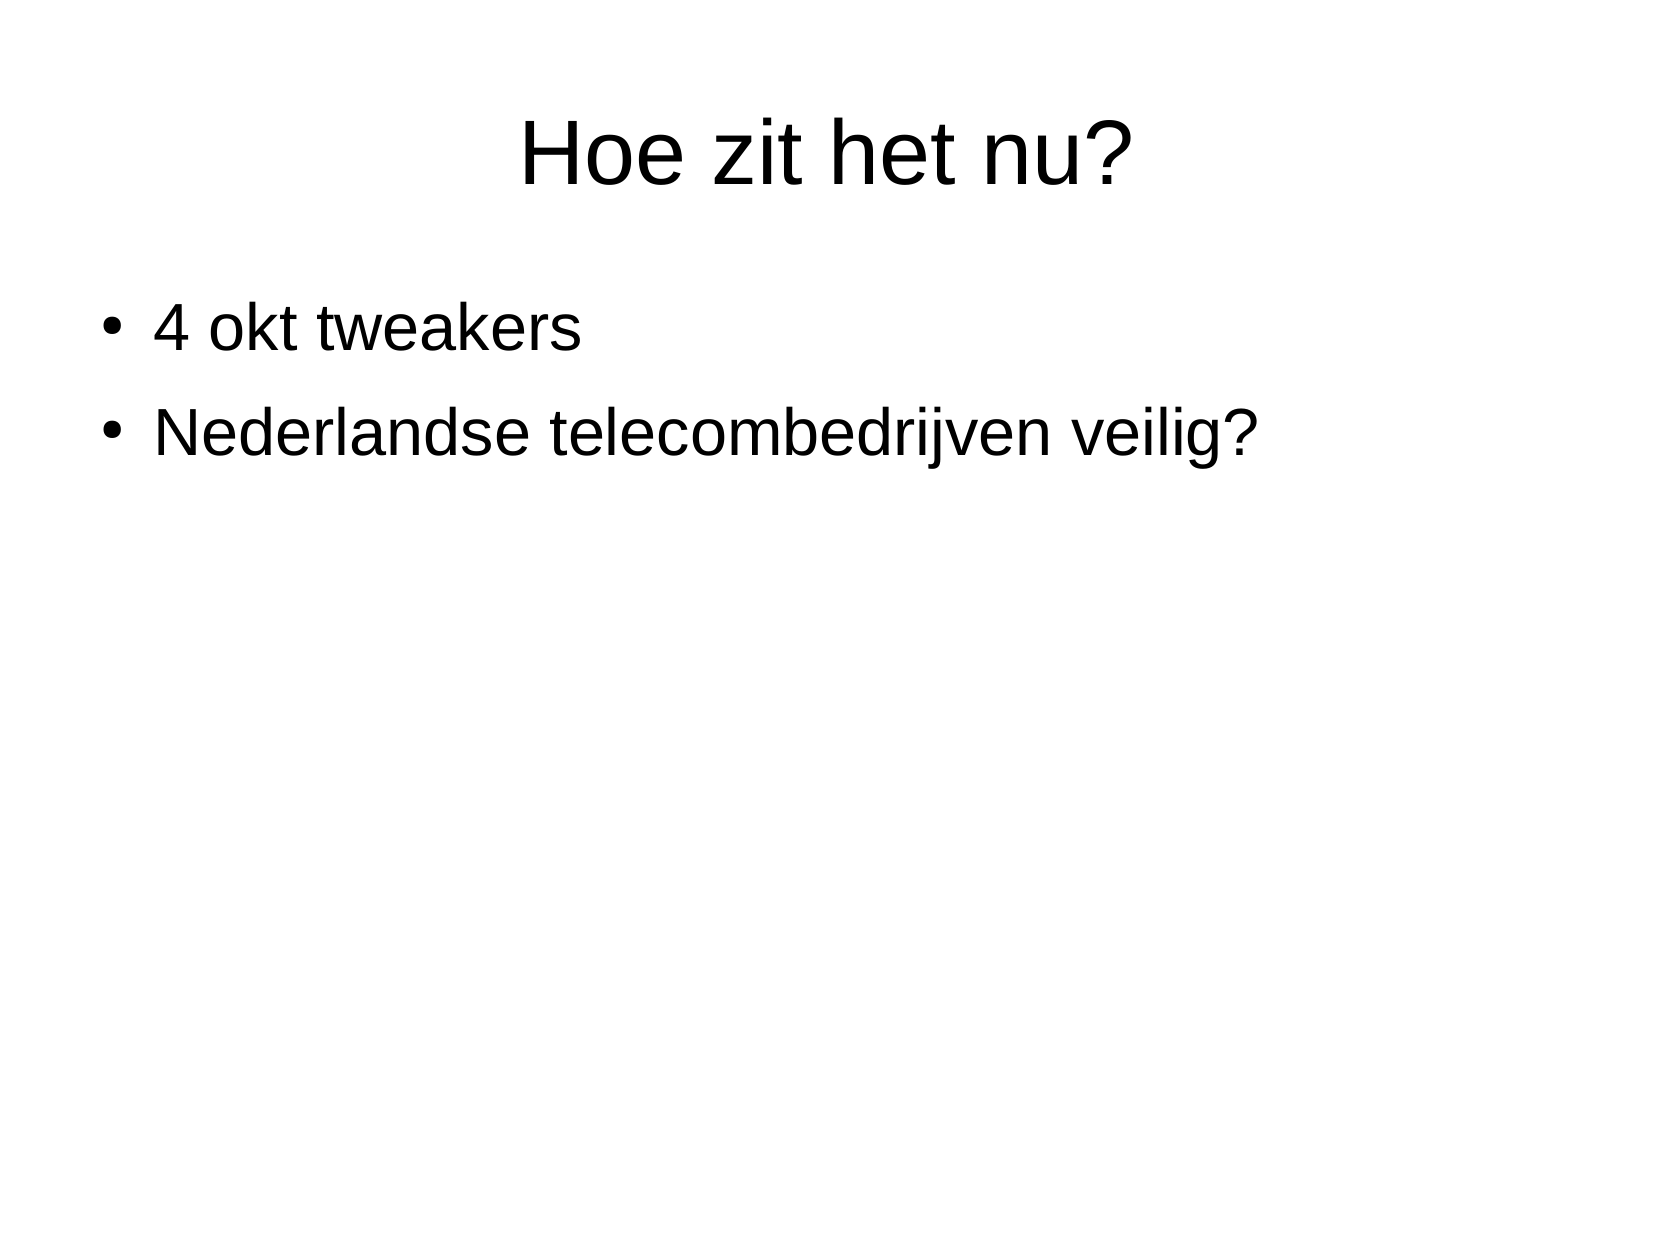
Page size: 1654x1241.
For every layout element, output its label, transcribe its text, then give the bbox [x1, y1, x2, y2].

list 4 okt tweakers Nederlandse telecombedrijven veilig? [82, 290, 1571, 1010]
title Hoe zit het nu? [82, 49, 1571, 257]
